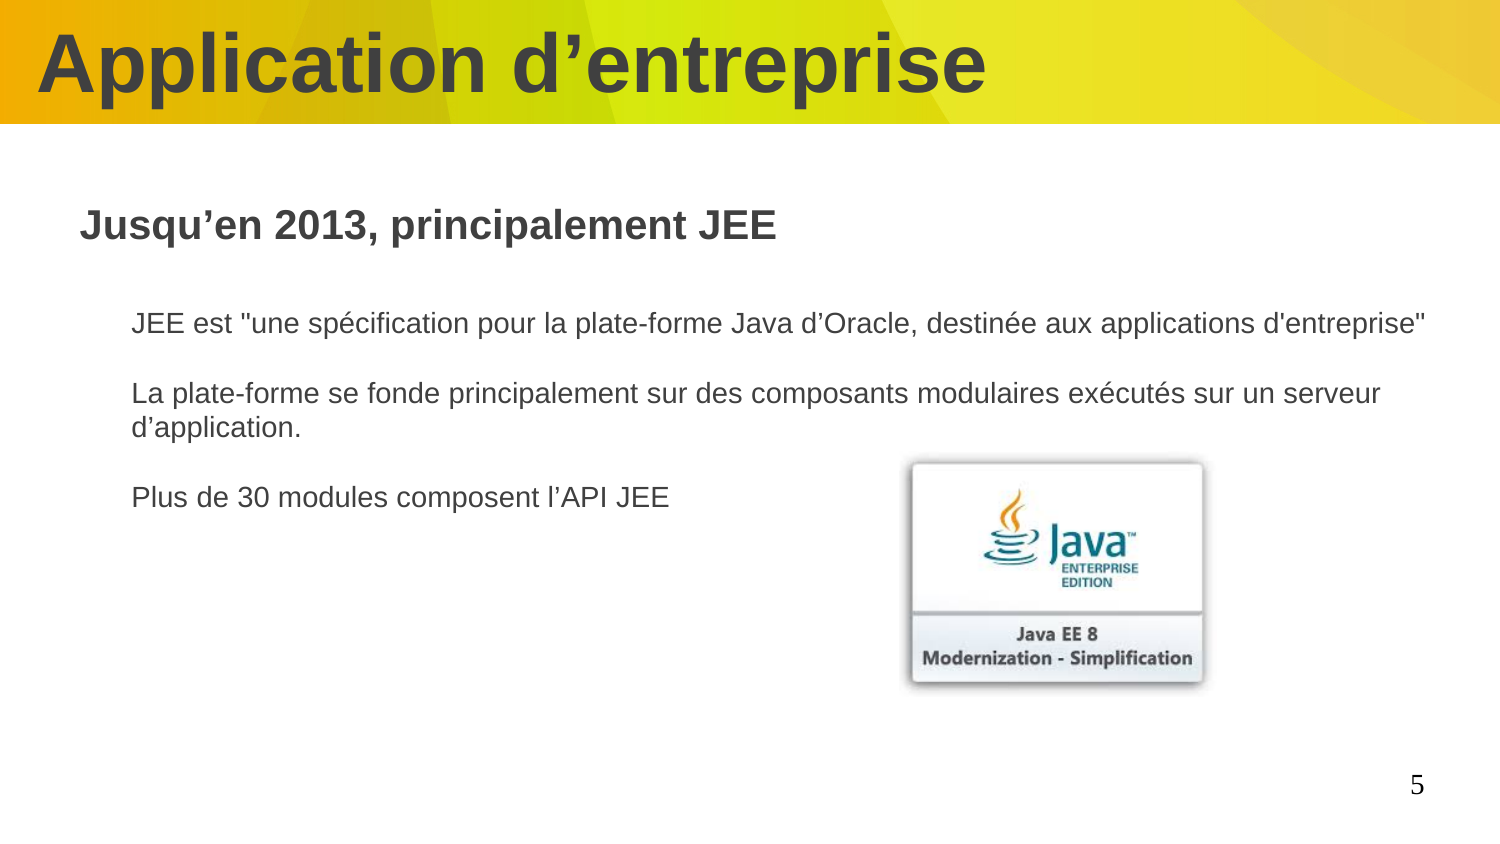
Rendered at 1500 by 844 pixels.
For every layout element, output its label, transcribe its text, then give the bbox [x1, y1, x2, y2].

text_box Jusqu’en 2013, principalement JEE [64, 185, 1459, 261]
text_box JEE est "une spécification pour la plate-forme Java d’Oracle, destinée aux applications d'entreprise" La plate-forme se fonde principalement sur des composants modulaires exécutés sur un serveur d’application. Plus de 30 modules composent l’API JEE [66, 296, 1460, 788]
text_box Application d’entreprise [0, 0, 1498, 130]
picture [0, 0, 1500, 844]
